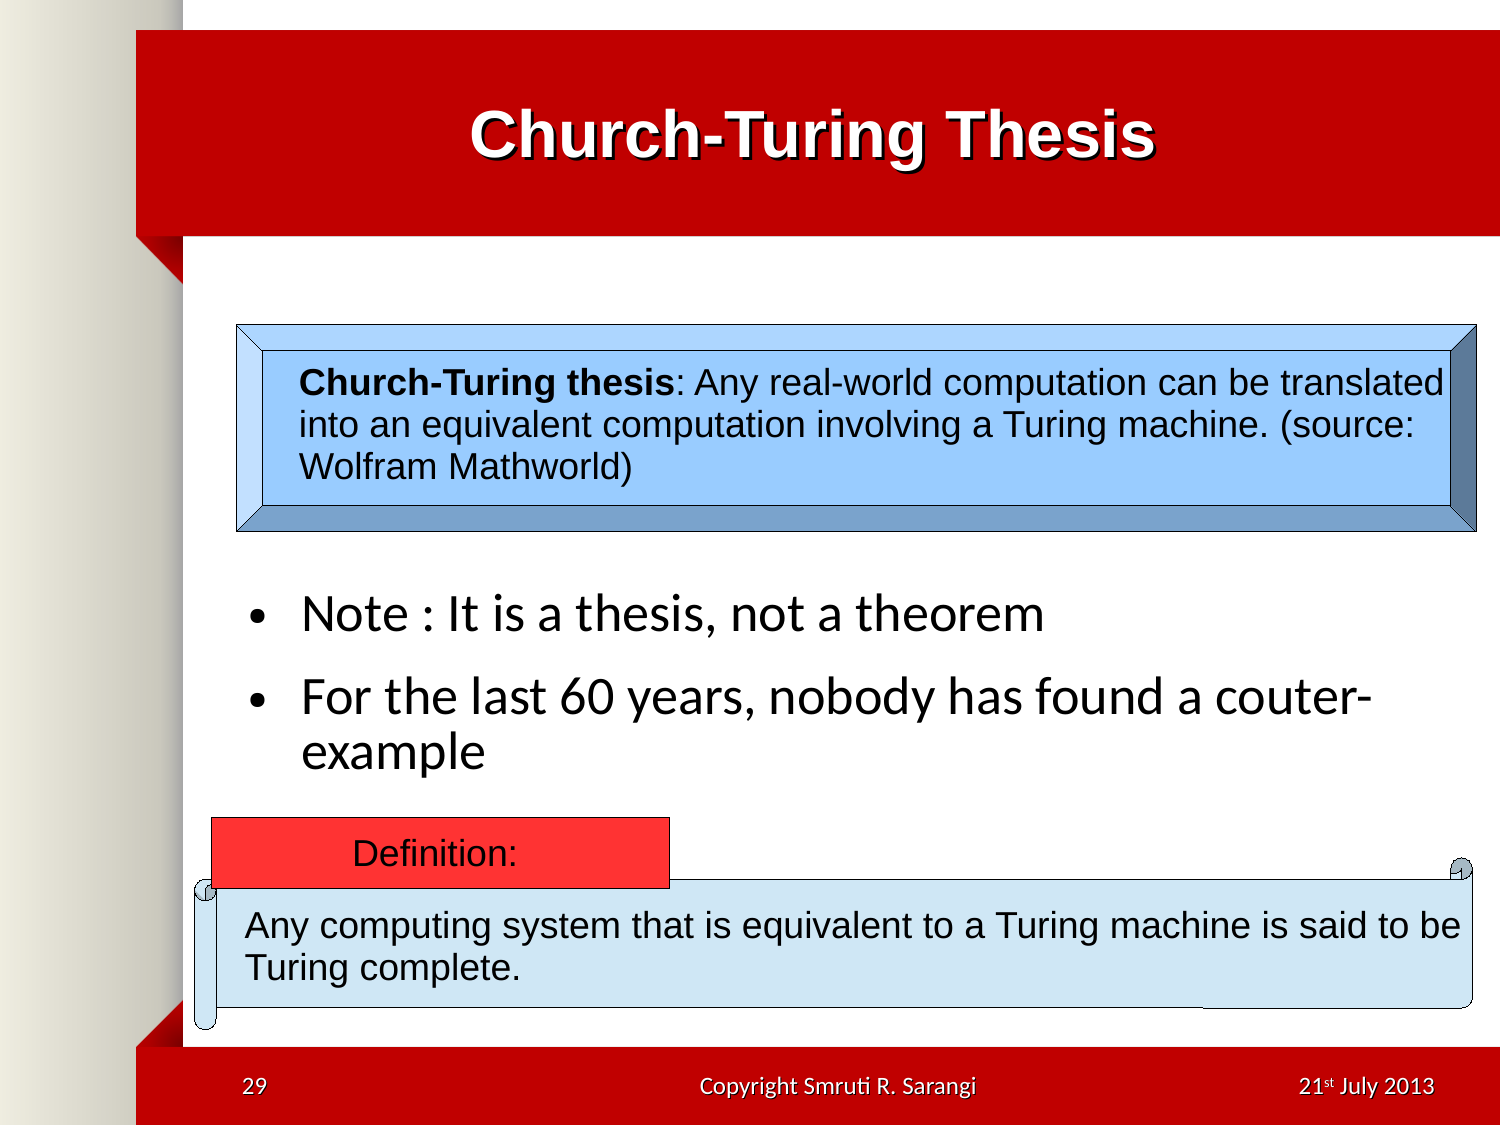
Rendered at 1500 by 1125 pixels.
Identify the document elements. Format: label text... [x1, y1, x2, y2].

text_box Definition: [211, 817, 670, 889]
title Church-Turing Thesis [230, 57, 1447, 211]
text_box Church-Turing thesis: Any real-world computation can be translated into an equivalent computation involving a Turing machine. (source: Wolfram Mathworld) [284, 354, 1500, 496]
text_box Any computing system that is equivalent to a Turing machine is said to be Turing complete. [229, 897, 1477, 997]
text_box [194, 857, 1473, 1030]
picture [0, 0, 1500, 1125]
list Note : It is a thesis, not a theorem For the last 60 years, nobody has found a couter-example [230, 590, 1447, 827]
text_box [237, 324, 1477, 532]
